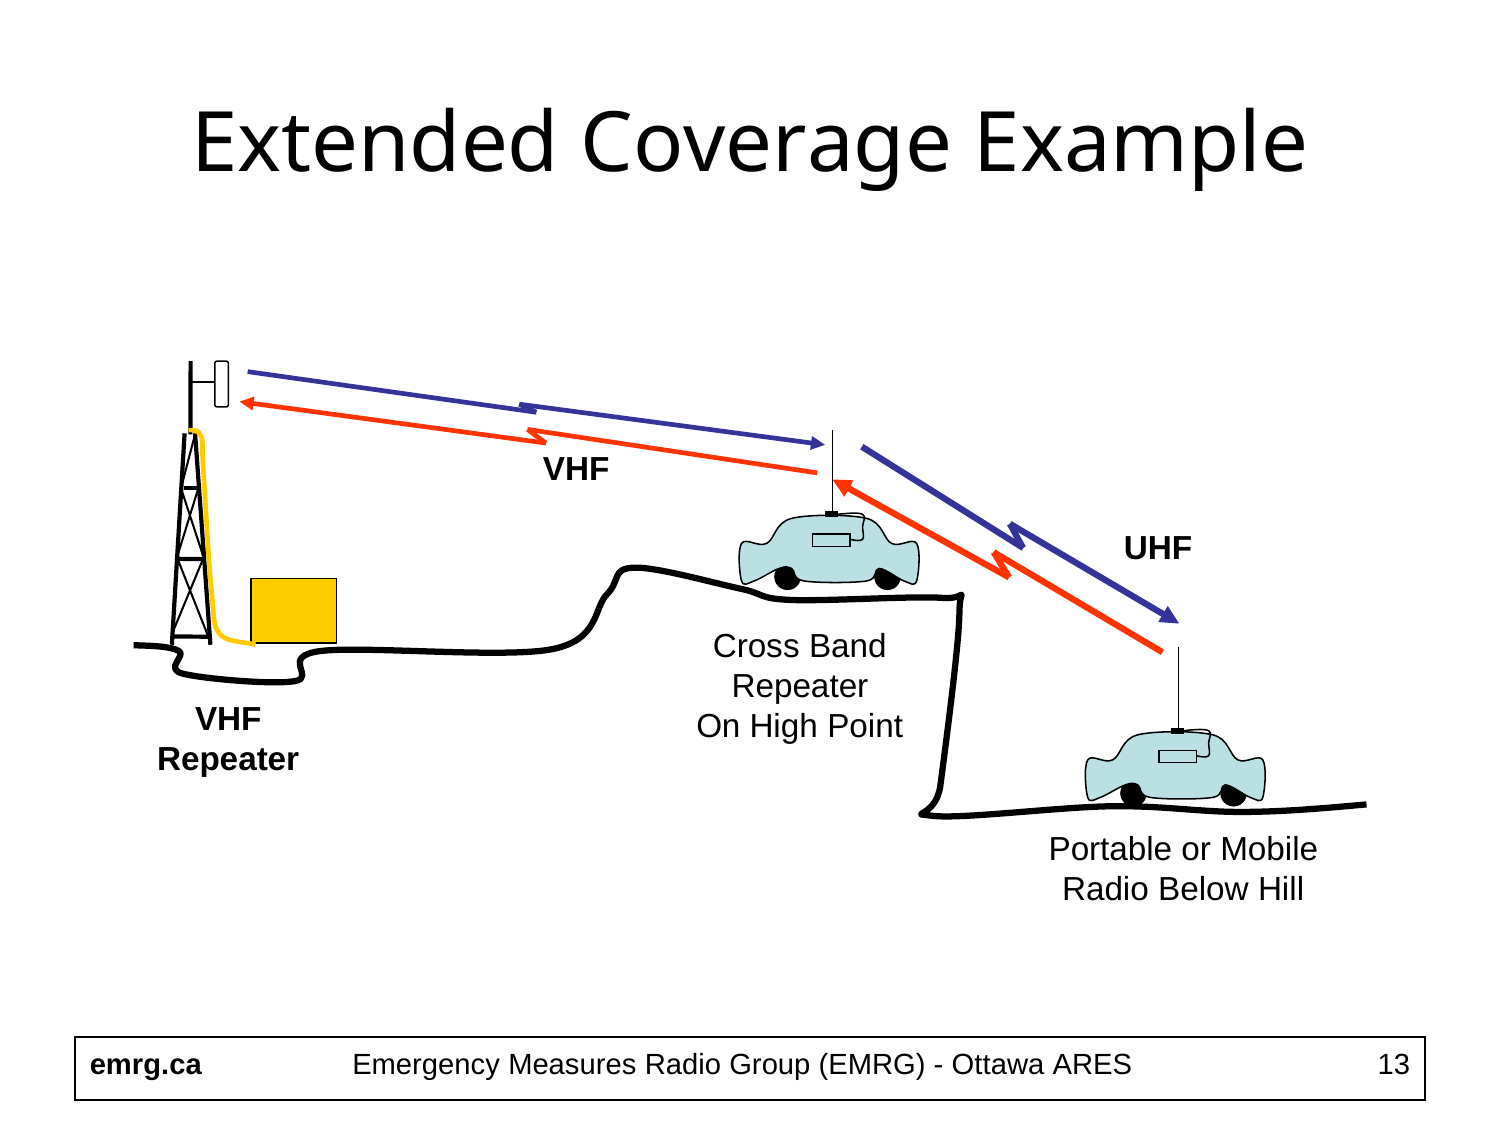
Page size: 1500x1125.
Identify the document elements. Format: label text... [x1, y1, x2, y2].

text_box <number> [1246, 1037, 1426, 1103]
text_box VHF [528, 439, 625, 495]
title Extended Coverage Example [75, 45, 1426, 233]
text_box Portable or Mobile Radio Below Hill [1030, 819, 1338, 915]
text_box Cross Band Repeater On High Point [665, 616, 935, 752]
text_box [251, 578, 337, 644]
text_box VHF Repeater [142, 689, 315, 785]
text_box [1085, 731, 1266, 806]
text_box UHF [1109, 518, 1208, 574]
text_box Emergency Measures Radio Group (EMRG) - Ottawa ARES [247, 1037, 1238, 1103]
text_box [739, 515, 920, 590]
